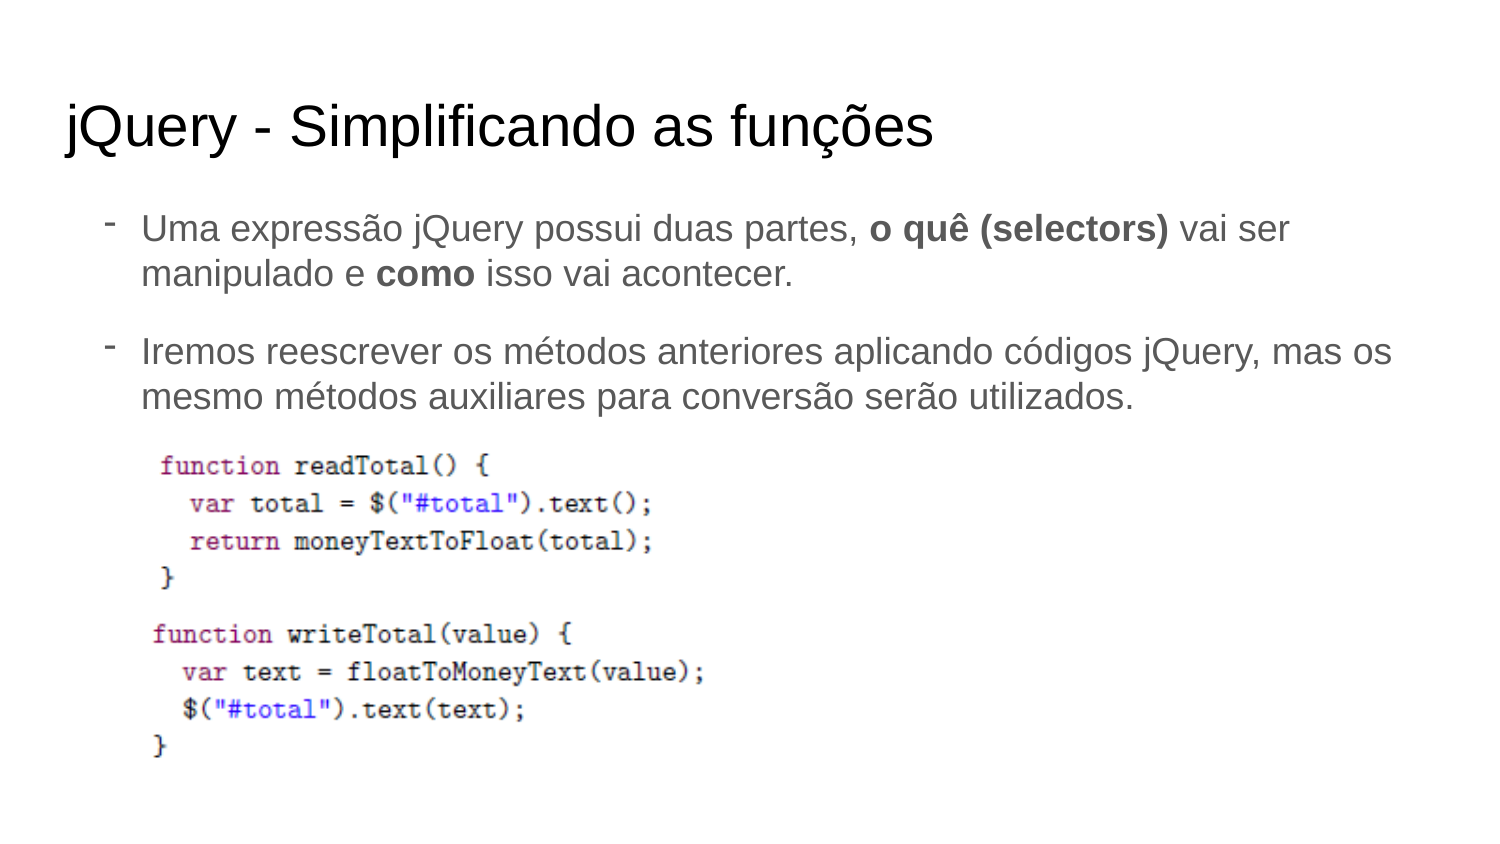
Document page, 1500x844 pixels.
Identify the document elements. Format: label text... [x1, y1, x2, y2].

picture [145, 439, 672, 599]
list Uma expressão jQuery possui duas partes, o quê (selectors) vai ser manipulado e como isso vai acontecer. Iremos reescrever os métodos anteriores aplicando códigos jQuery, mas os mesmo métodos auxiliares para conversão serão utilizados. [51, 189, 1449, 750]
title jQuery - Simplificando as funções [51, 72, 1449, 167]
picture [145, 615, 721, 771]
